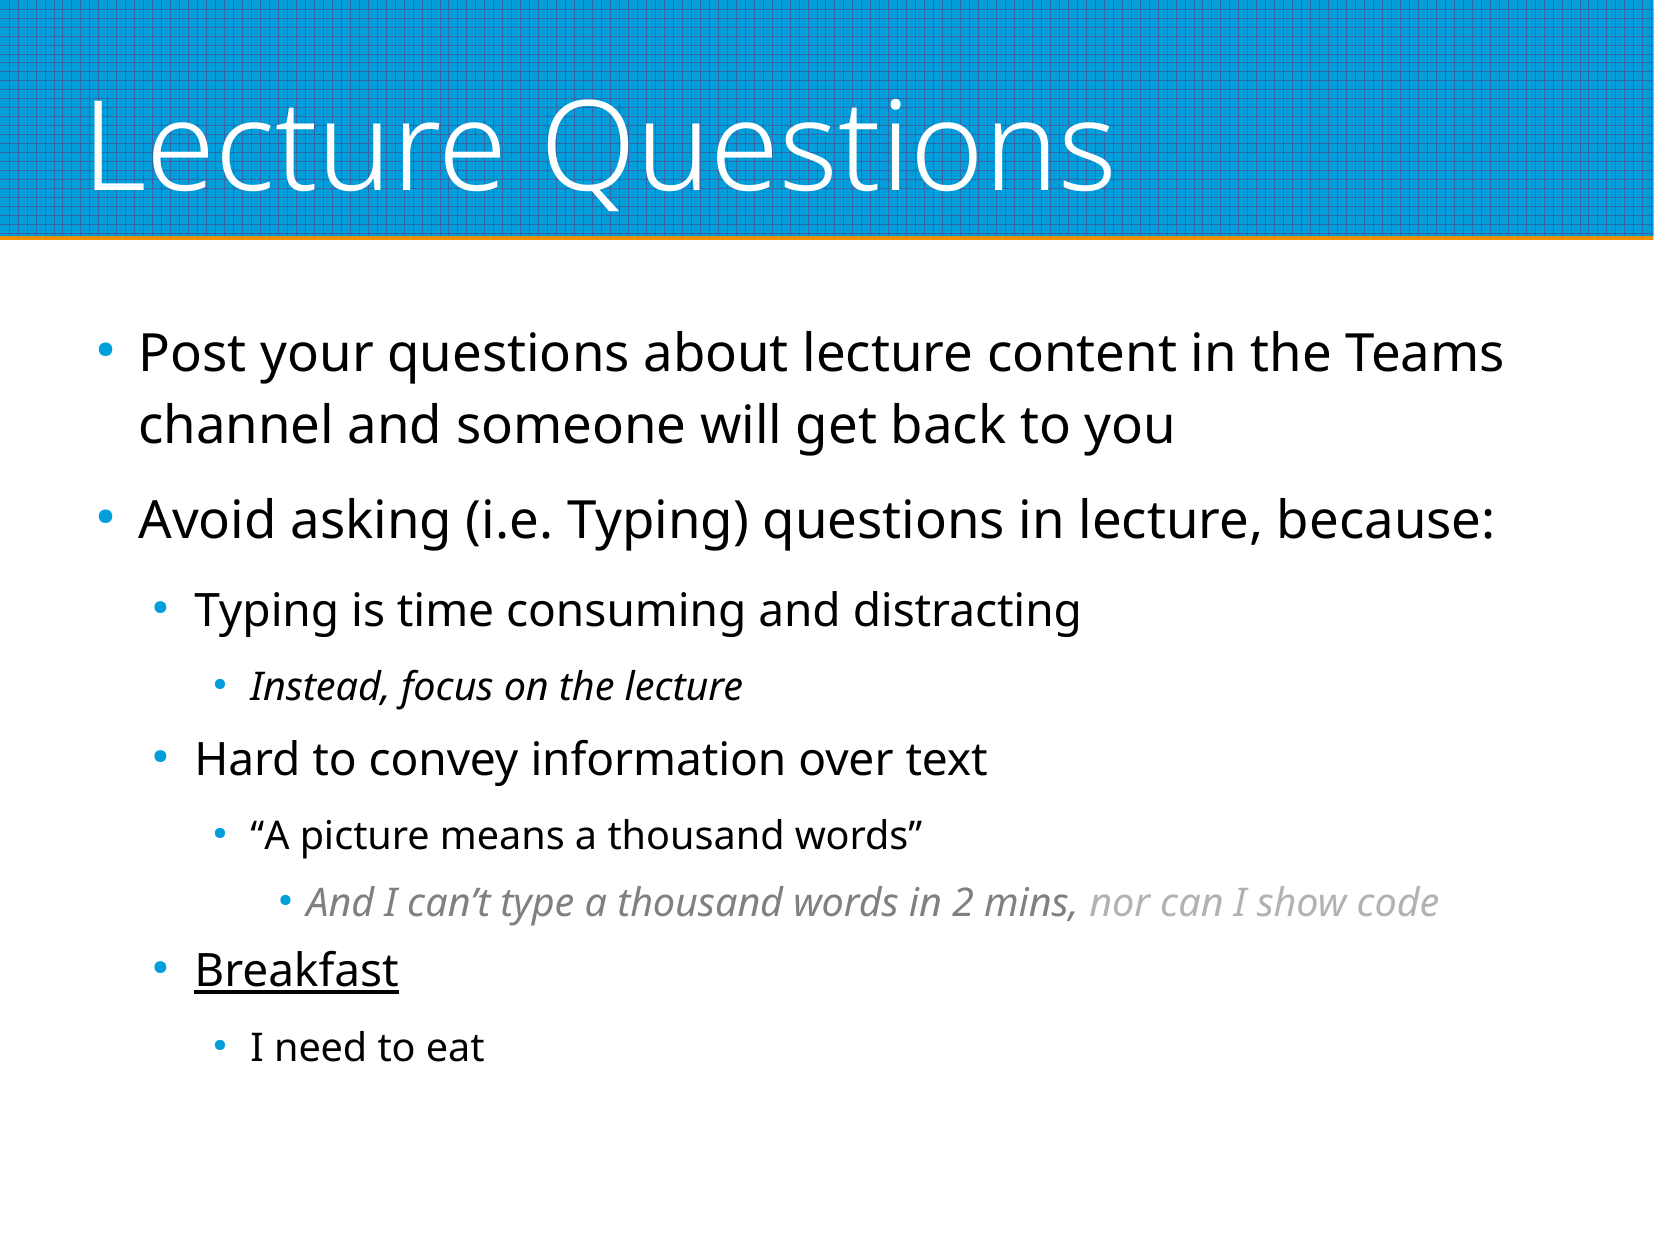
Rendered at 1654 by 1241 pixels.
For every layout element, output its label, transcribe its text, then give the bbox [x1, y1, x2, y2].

title Lecture Questions [82, 19, 1571, 227]
list Post your questions about lecture content in the Teams channel and someone will get back to you Avoid asking (i.e. Typing) questions in lecture, because: Typing is time consuming and distracting Instead, focus on the lecture Hard to convey information over text ‘‘A picture means a thousand words’’ And I can’t type a thousand words in 2 mins, nor can I show code Breakfast I need to eat [82, 314, 1563, 1081]
